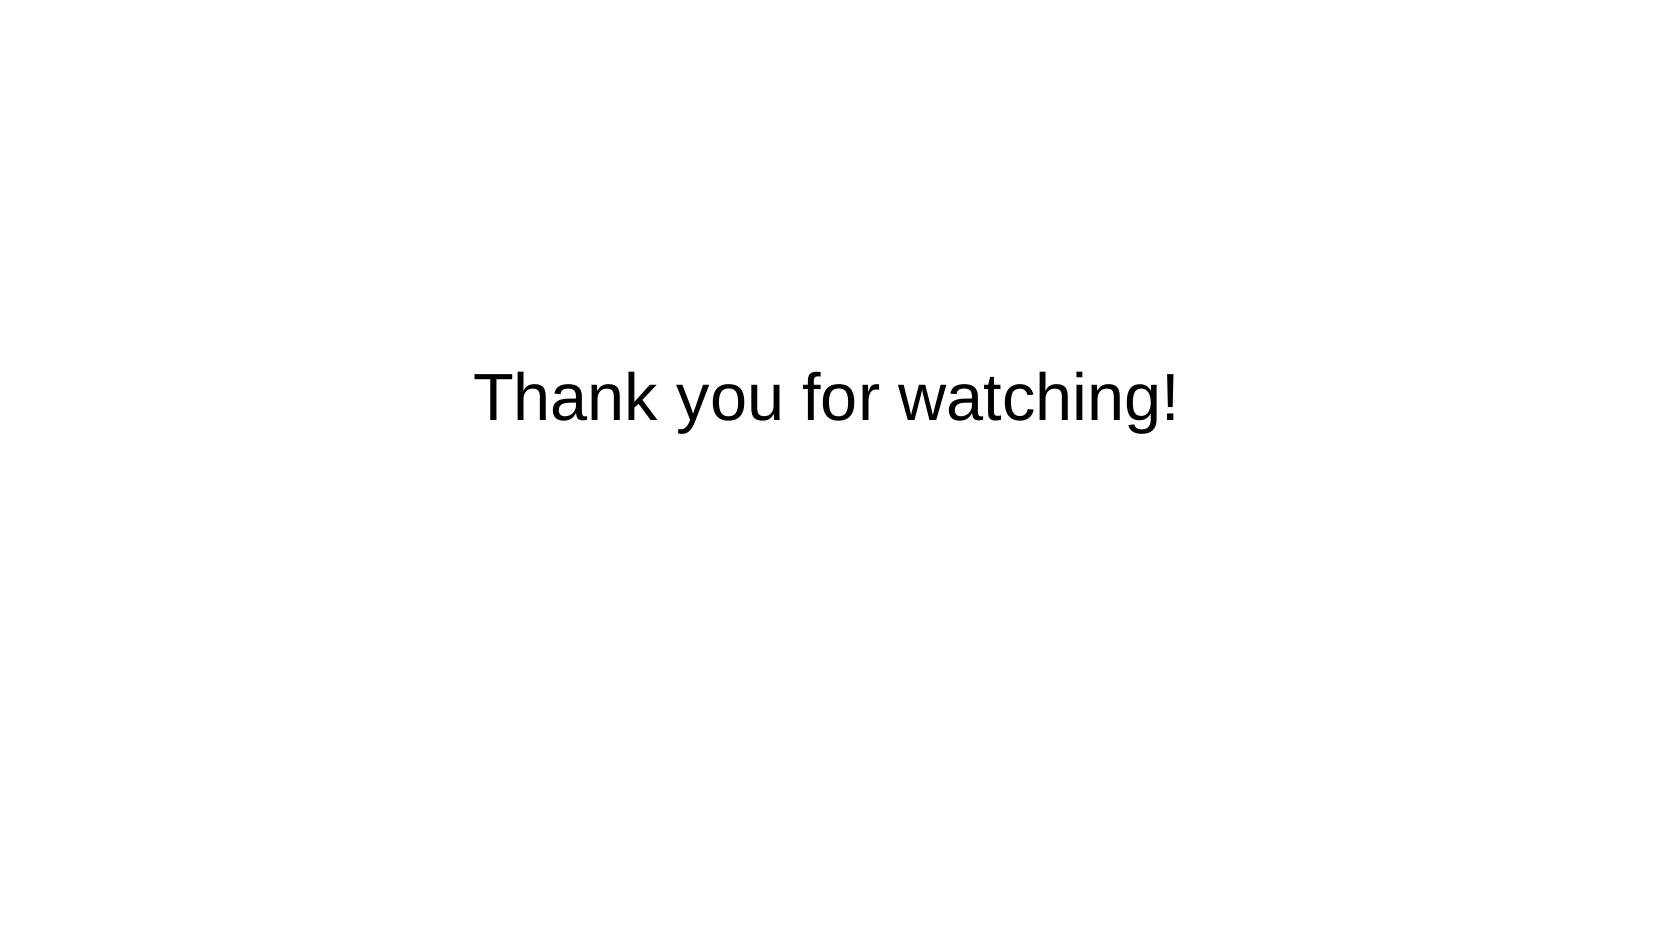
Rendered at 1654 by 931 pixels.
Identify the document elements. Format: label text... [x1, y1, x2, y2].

subtitle Thank you for watching! [82, 37, 1571, 757]
